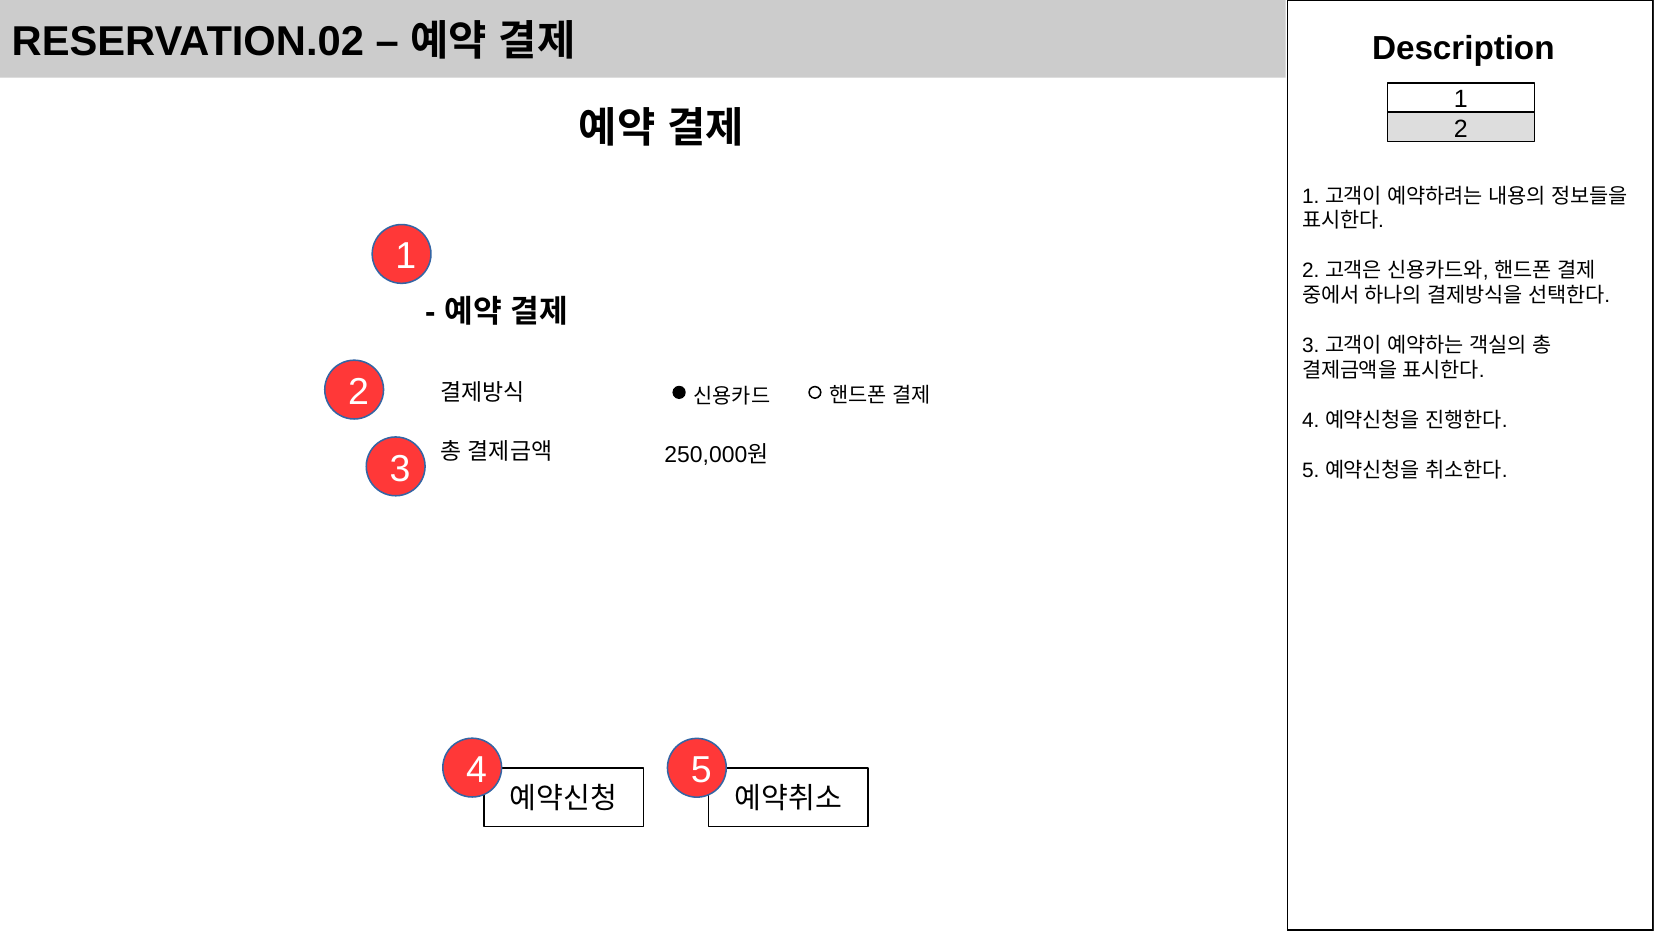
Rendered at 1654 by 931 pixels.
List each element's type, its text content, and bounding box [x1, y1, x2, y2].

text_box RESERVATION.02 – 예약 결제 [0, 0, 1286, 78]
text_box 2 [324, 360, 384, 419]
text_box 4 [442, 738, 502, 798]
text_box - 예약 결제 [401, 283, 709, 339]
text_box 5 [667, 738, 727, 798]
text_box 예약신청 [484, 767, 644, 827]
text_box Description [1291, 18, 1636, 78]
text_box 결제방식 [425, 370, 668, 444]
text_box 핸드폰 결제 [814, 374, 969, 431]
text_box [809, 386, 814, 398]
text_box 1. 고객이 예약하려는 내용의 정보들을 표시한다. 2. 고객은 신용카드와, 핸드폰 결제 중에서 하나의 결제방식을 선택한다. 3. 고객이 예약하는 객실의 총 결제금액을 표시한다. 4. 예약신청을 진행한다. 5. 예약신청을 취소한다. [1287, 0, 1654, 930]
text_box 신용카드 [679, 375, 804, 420]
text_box 1 [372, 224, 431, 284]
text_box 2 [1387, 112, 1535, 142]
text_box 3 [366, 436, 426, 496]
text_box 1 [1387, 83, 1535, 112]
text_box 총 결제금액 [425, 429, 644, 503]
text_box 예약 결제 [507, 94, 815, 150]
text_box 예약취소 [708, 767, 868, 827]
text_box 250,000원 [649, 432, 827, 485]
text_box [673, 386, 679, 399]
